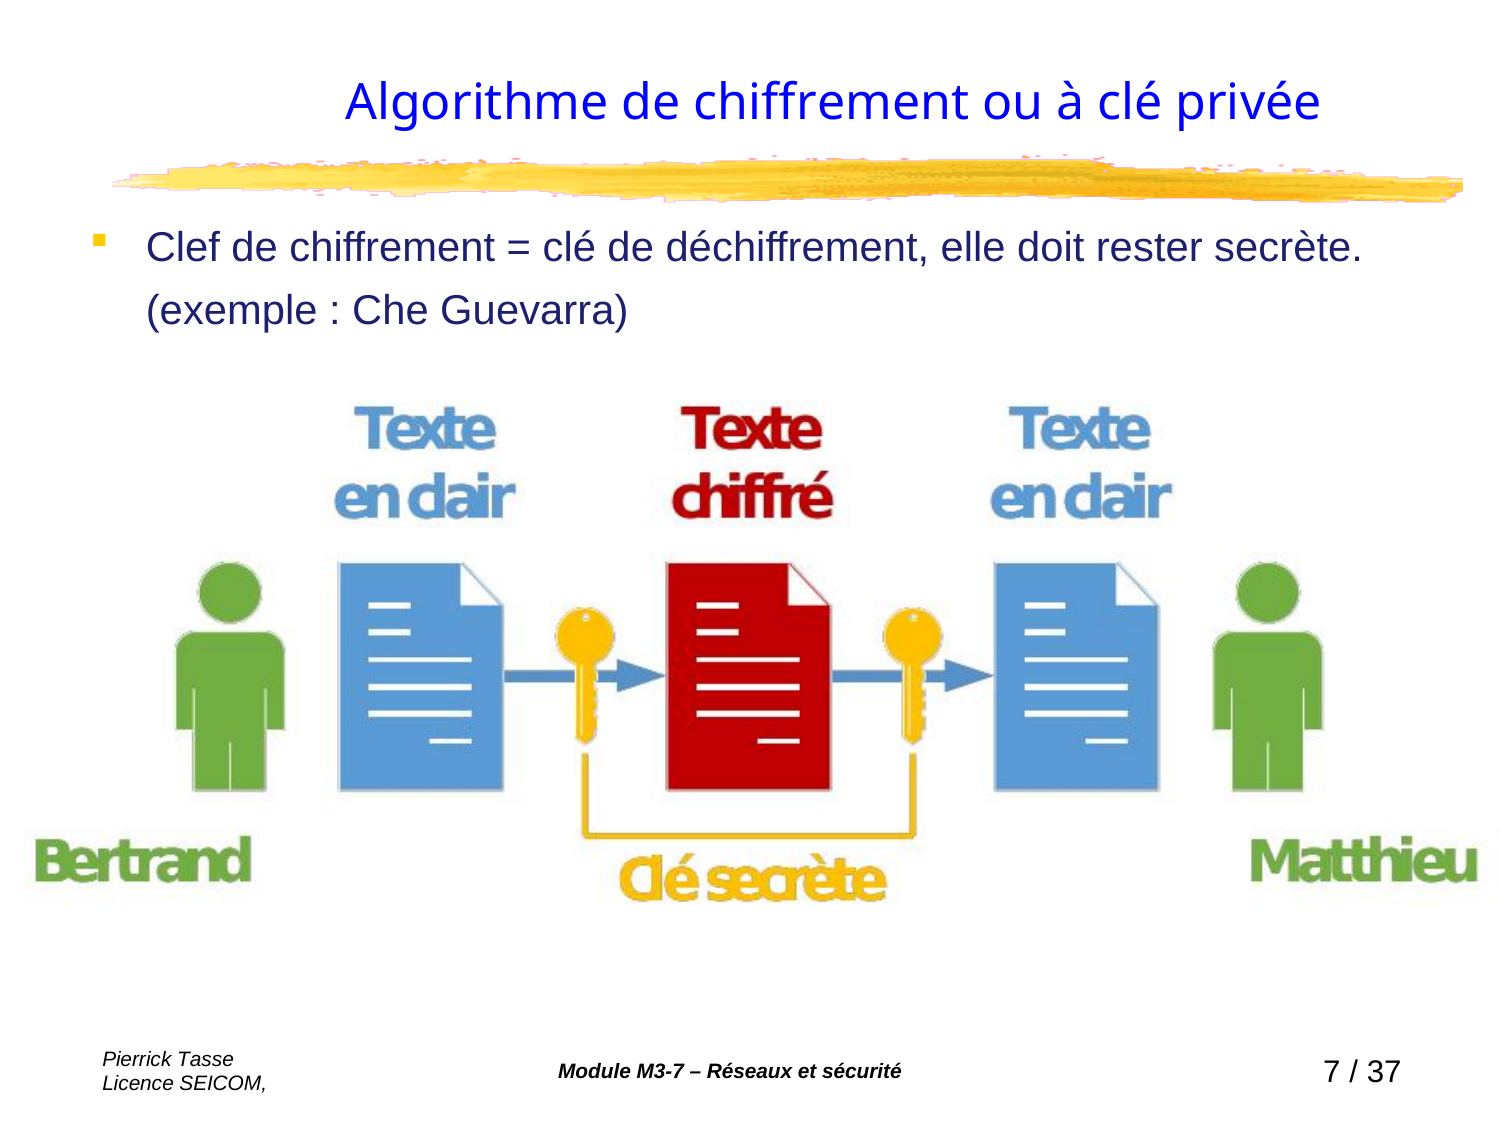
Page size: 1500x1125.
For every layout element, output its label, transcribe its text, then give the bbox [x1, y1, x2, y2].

picture [112, 149, 1463, 213]
title Algorithme de chiffrement ou à clé privée [62, 37, 1338, 138]
picture [0, 377, 1500, 946]
list Clef de chiffrement = clé de déchiffrement, elle doit rester secrète. (exemple : Che Guevarra) [74, 212, 1418, 377]
